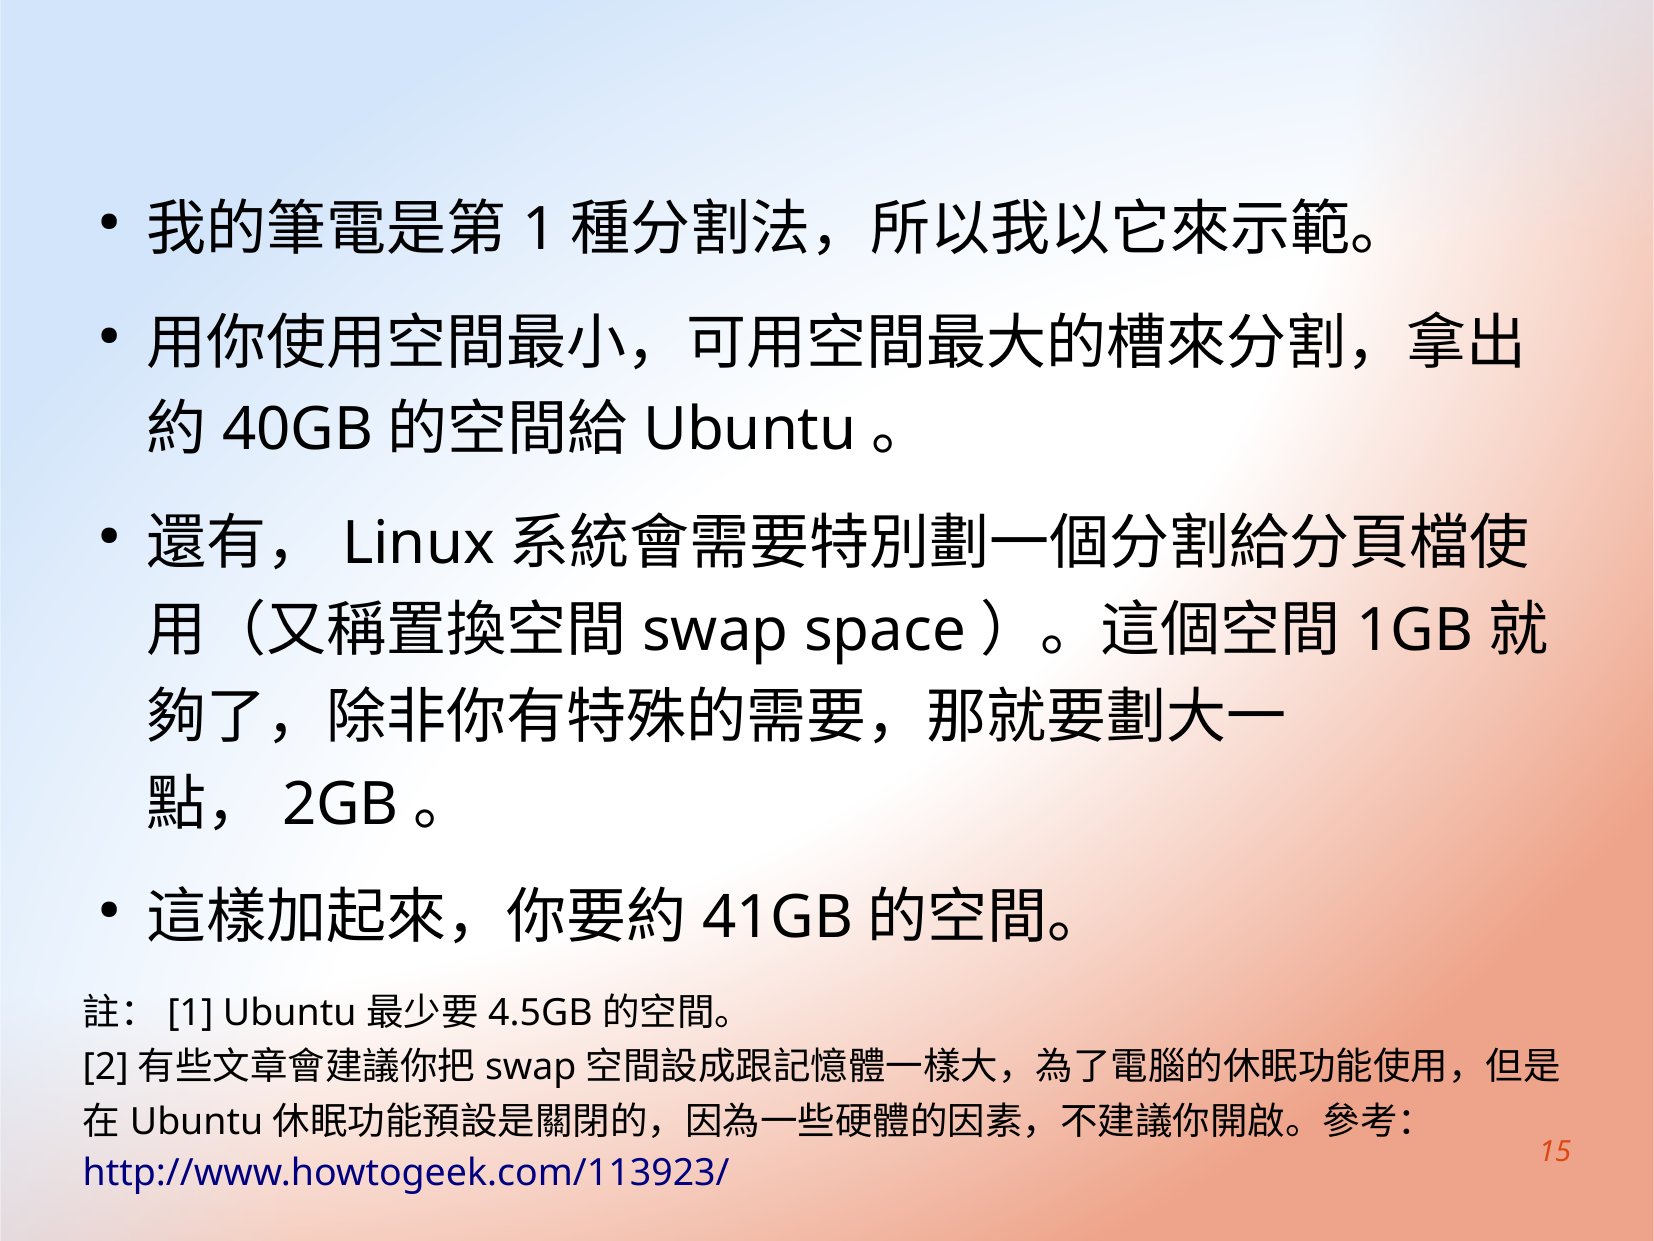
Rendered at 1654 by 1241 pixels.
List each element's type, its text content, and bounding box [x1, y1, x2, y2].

picture [0, 0, 1654, 1241]
list 我的筆電是第1種分割法，所以我以它來示範。 用你使用空間最小，可用空間最大的槽來分割，拿出約40GB的空間給Ubuntu。 還有，Linux系統會需要特別劃一個分割給分頁檔使用（又稱置換空間swap space）。這個空間1GB就夠了，除非你有特殊的需要，那就要劃大一點，2GB。 這樣加起來，你要約41GB的空間。 註：[1] Ubuntu最少要4.5GB的空間。 [2]有些文章會建議你把swap空間設成跟記憶體一樣大，為了電腦的休眠功能使用，但是在Ubuntu休眠功能預設是關閉的，因為一些硬體的因素，不建議你開啟。參考：http://www.howtogeek.com/113923/ [82, 180, 1571, 1201]
